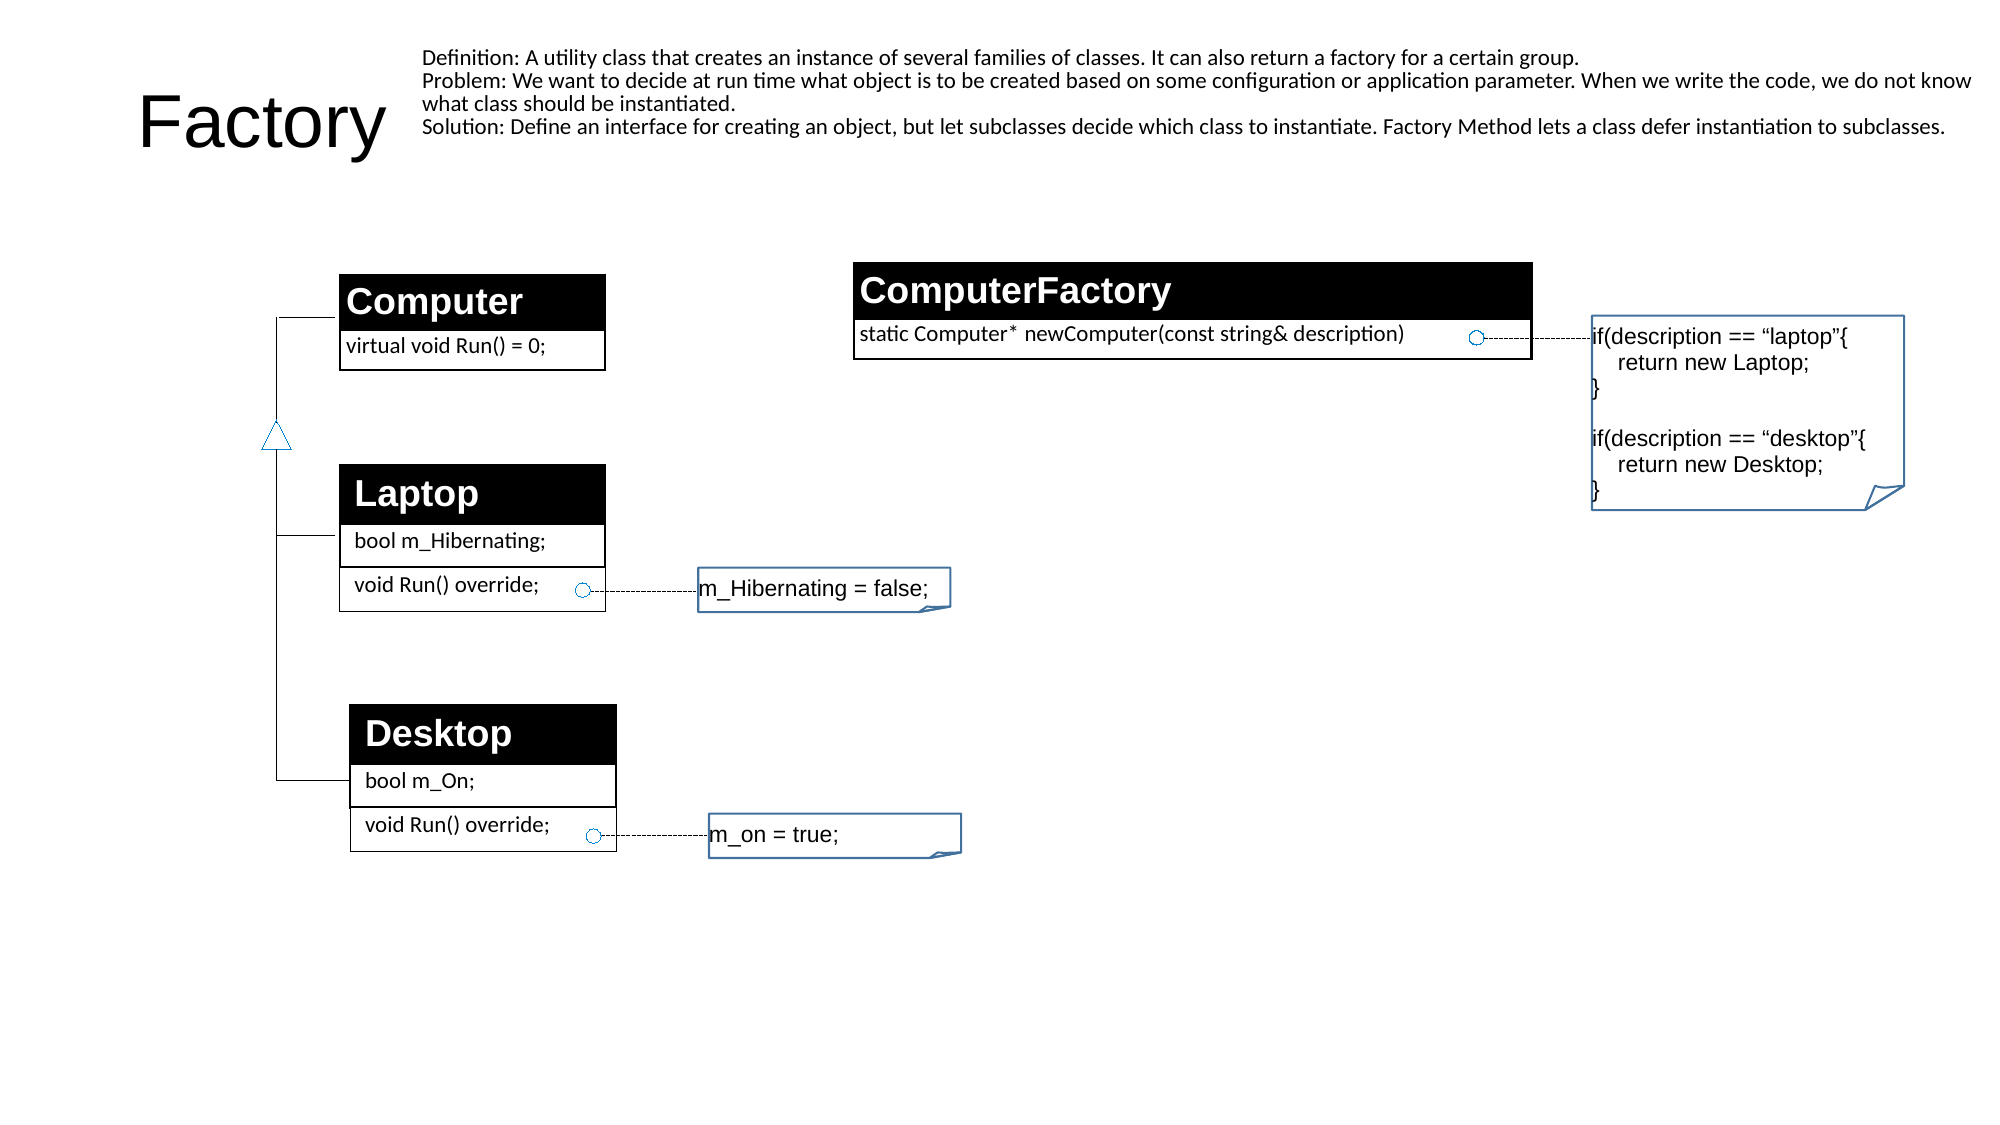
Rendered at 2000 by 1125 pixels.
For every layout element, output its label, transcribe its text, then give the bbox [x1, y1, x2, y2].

table_header Computer [341, 276, 604, 329]
table_cell bool m_On; [351, 765, 615, 806]
text_box m_Hibernating = false; [698, 567, 951, 613]
text_box Definition: A utility class that creates an instance of several families of classes. It can also return a factory for a certain group. Problem: We want to decide at run time what object is to be created based on some configuration or application parameter. When we write the code, we do not know what class should be instantiated. Solution: Define an interface for creating an object, but let subclasses decide which class to instantiate. Factory Method lets a class defer instantiation to subclasses. [407, 40, 2000, 166]
table_cell virtual void Run() = 0; [341, 331, 604, 369]
table_cell void Run() override; [340, 568, 605, 611]
table_cell void Run() override; [351, 808, 616, 851]
table_header Laptop [341, 466, 604, 523]
table_header ComputerFactory [855, 265, 1530, 318]
table_cell bool m_Hibernating; [341, 525, 604, 566]
text_box if(description == “laptop”{ return new Laptop; } if(description == “desktop”{ return new Desktop; } [1592, 315, 1905, 511]
table_header Desktop [351, 706, 615, 763]
table_cell static Computer* newComputer(const string& description) [855, 320, 1530, 358]
title Factory [137, 59, 421, 181]
text_box m_on = true; [709, 813, 962, 859]
